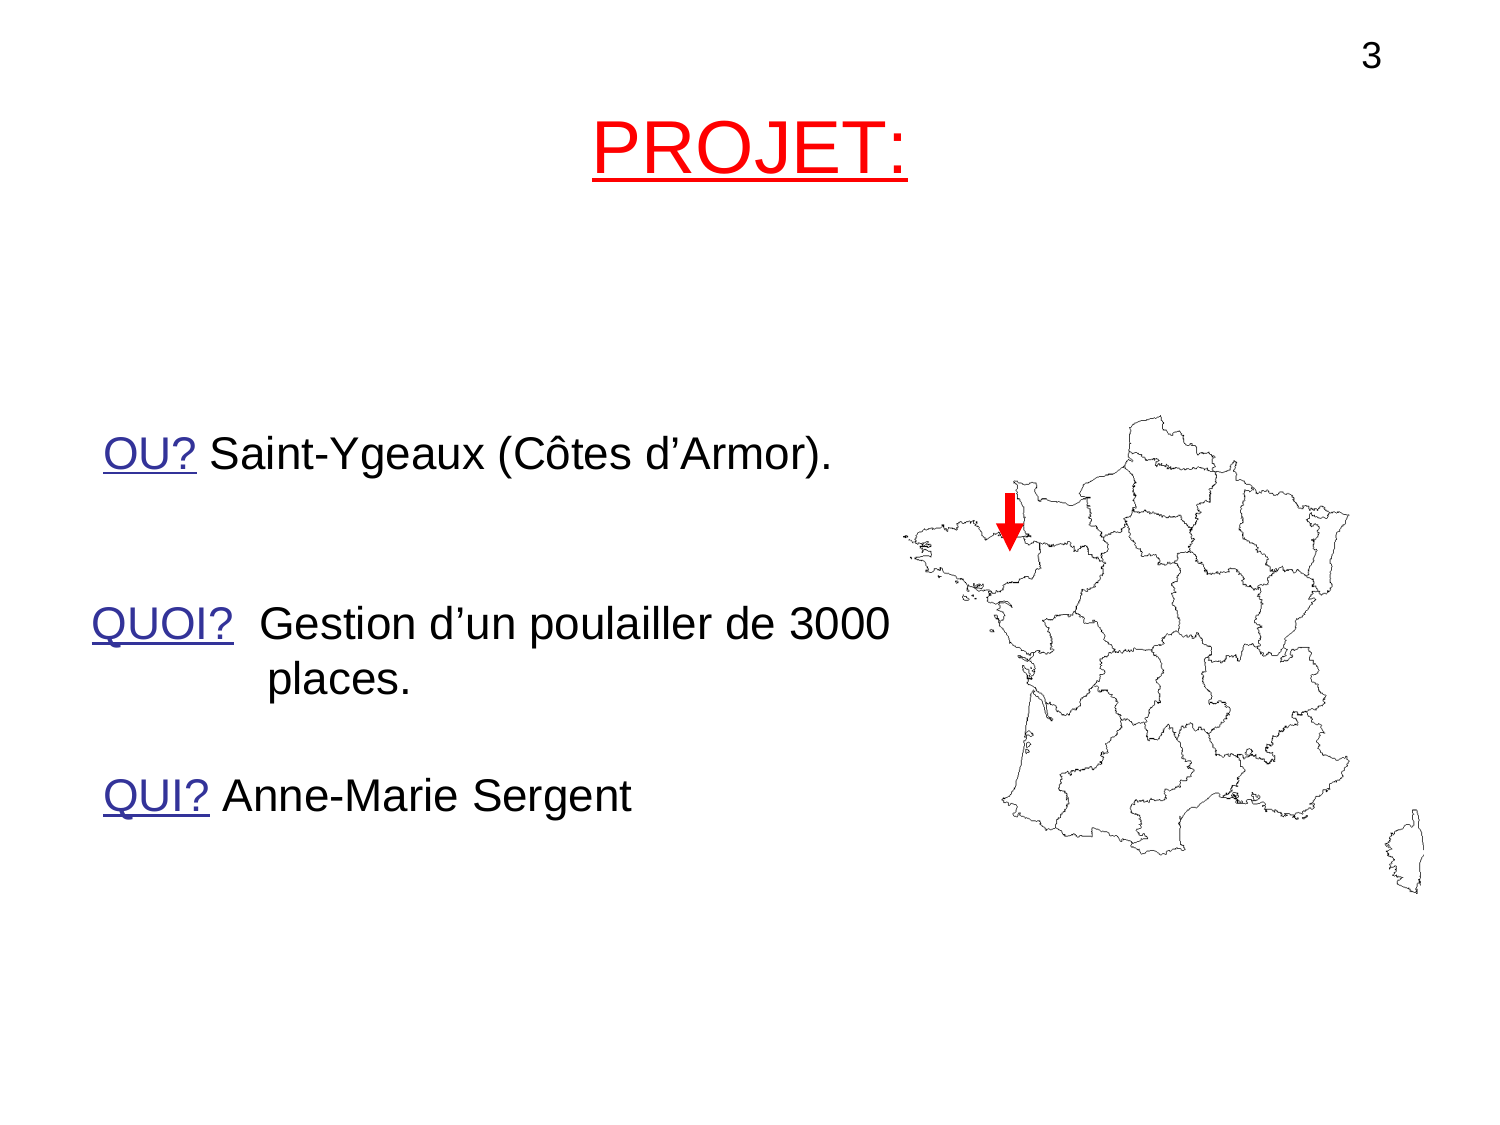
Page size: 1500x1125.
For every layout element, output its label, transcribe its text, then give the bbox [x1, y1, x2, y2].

picture [903, 415, 1424, 894]
text_box QUOI? Gestion d’un poulailler de 3000 places. [76, 586, 903, 712]
text_box QUI? Anne-Marie Sergent [88, 758, 703, 829]
text_box PROJET: [0, 91, 1500, 197]
text_box OU? Saint-Ygeaux (Côtes d’Armor). [88, 415, 857, 487]
text_box 3 [1346, 23, 1453, 84]
